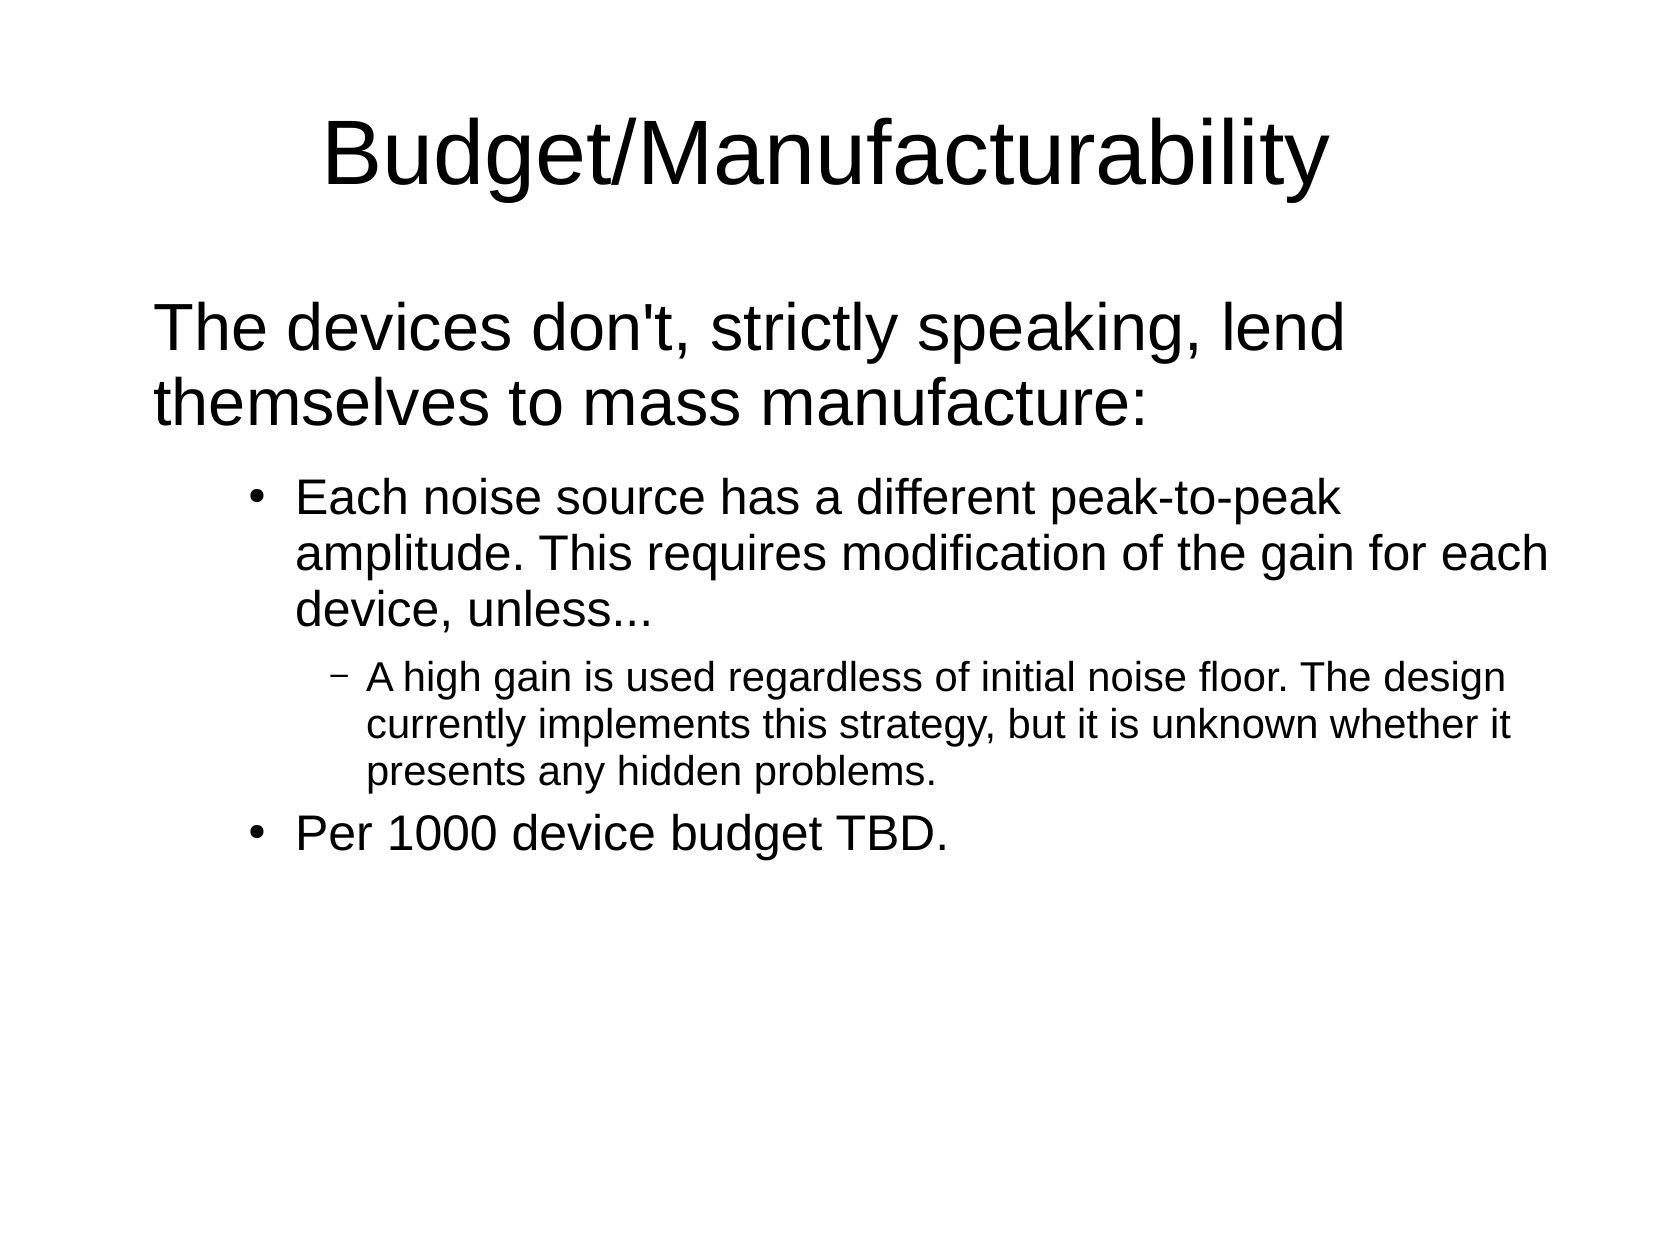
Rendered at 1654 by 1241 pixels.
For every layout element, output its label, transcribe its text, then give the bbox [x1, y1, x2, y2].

list The devices don't, strictly speaking, lend themselves to mass manufacture: Each noise source has a different peak-to-peak amplitude. This requires modification of the gain for each device, unless... A high gain is used regardless of initial noise floor. The design currently implements this strategy, but it is unknown whether it presents any hidden problems. Per 1000 device budget TBD. [82, 290, 1571, 1010]
title Budget/Manufacturability [82, 49, 1571, 257]
